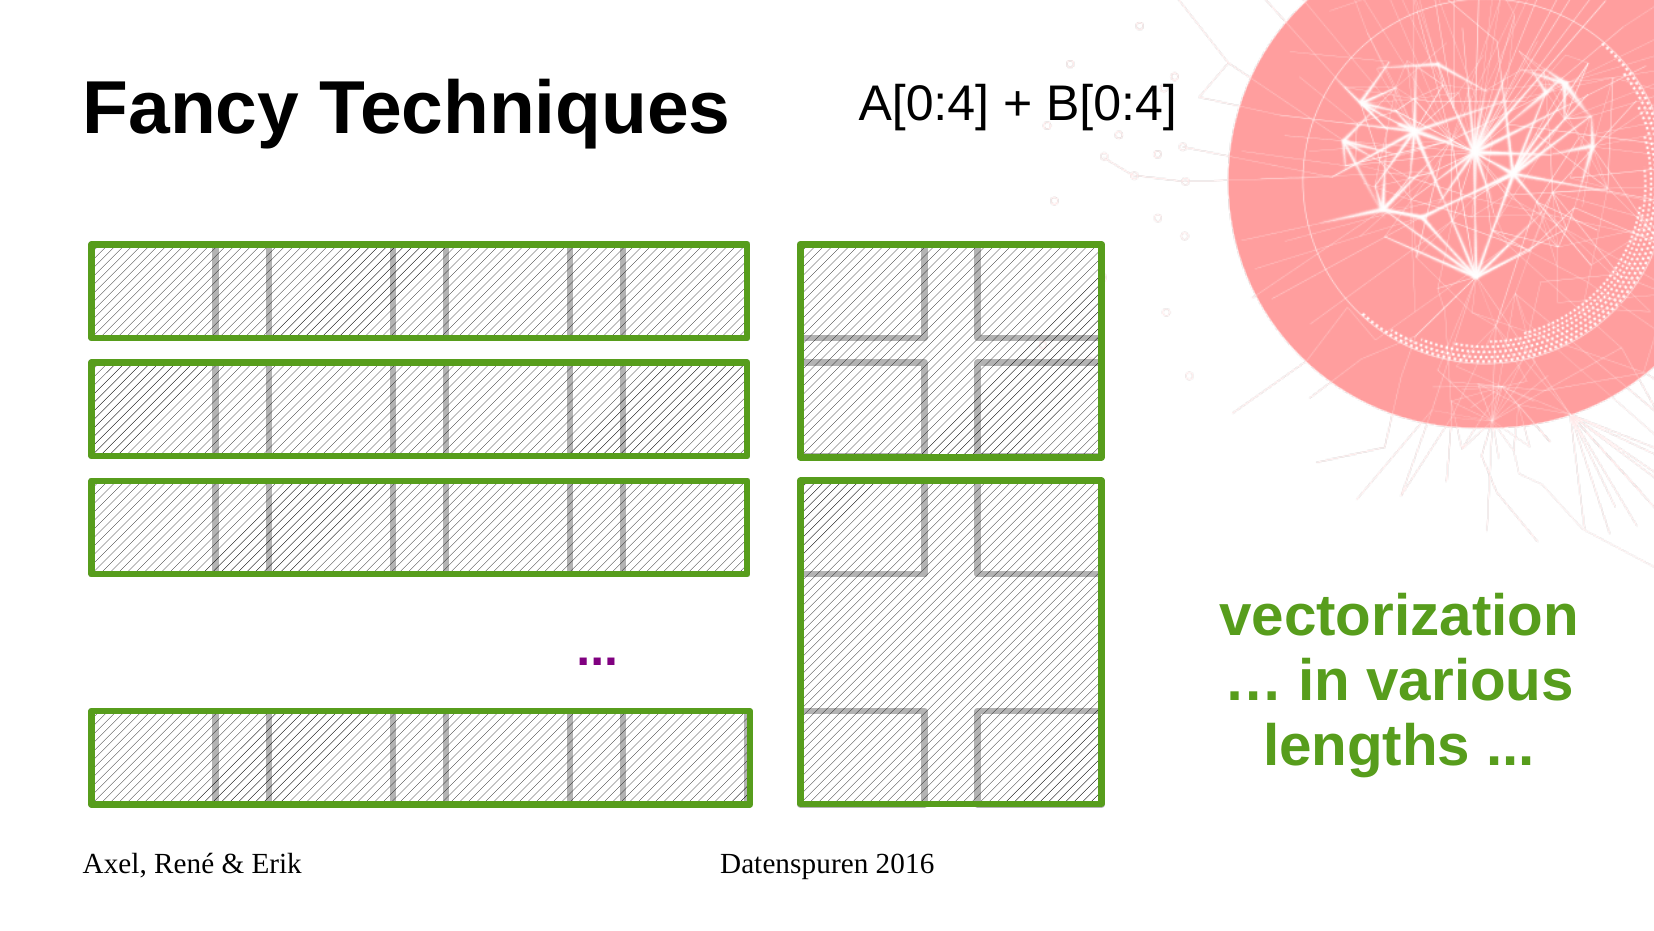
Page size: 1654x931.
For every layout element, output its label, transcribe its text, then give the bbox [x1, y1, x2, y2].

text_box [91, 362, 748, 457]
text_box [91, 711, 750, 805]
text_box ... [561, 613, 634, 684]
text_box [91, 480, 748, 575]
text_box [800, 244, 1102, 458]
list vectorization … in various lengths ... [1208, 582, 1591, 822]
text_box [800, 480, 1102, 805]
text_box [91, 244, 748, 338]
title Fancy Techniques [82, 65, 1571, 150]
text_box A[0:4] + B[0:4] [843, 68, 1193, 139]
